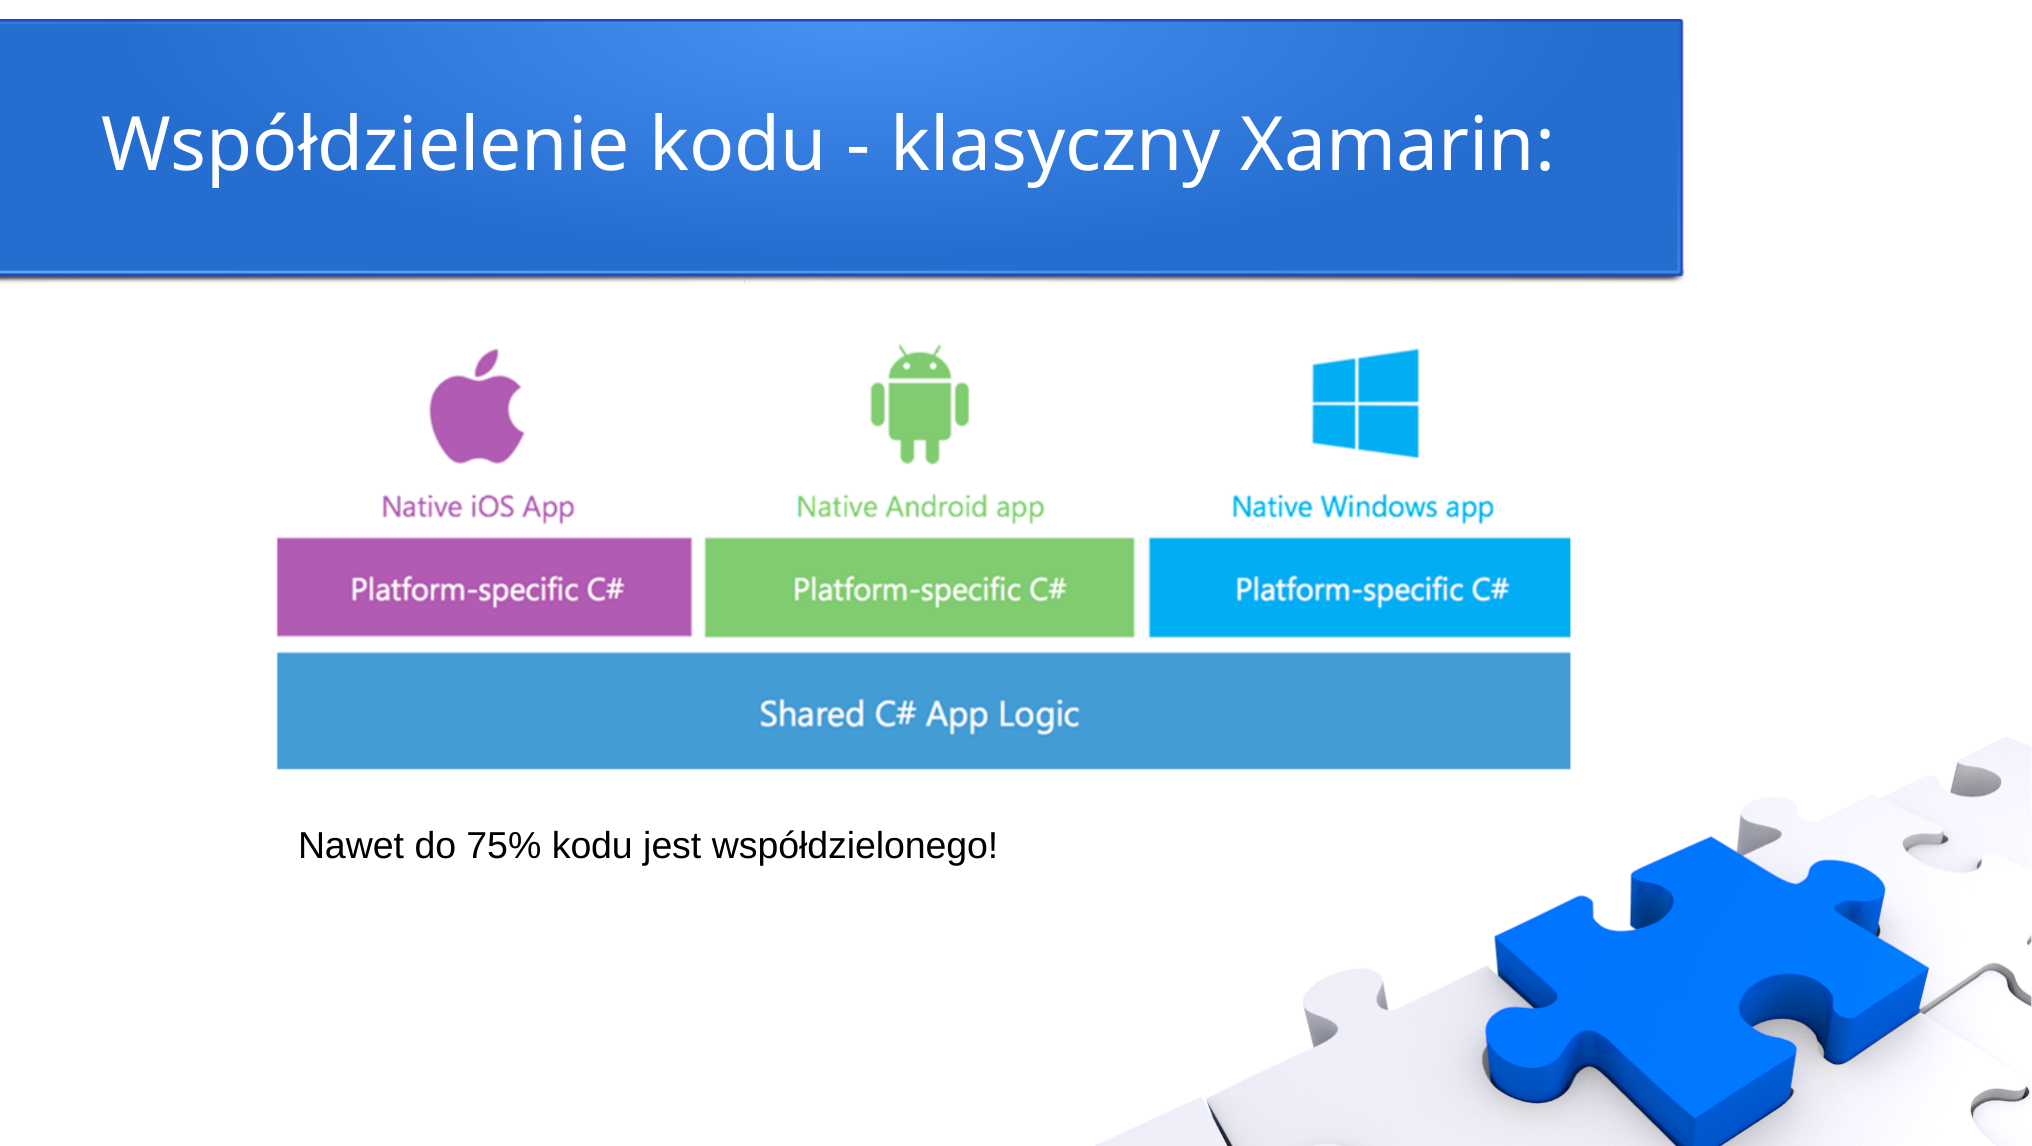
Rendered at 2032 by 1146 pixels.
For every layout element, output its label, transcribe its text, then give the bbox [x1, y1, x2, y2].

title Współdzielenie kodu - klasyczny Xamarin: [101, 45, 1666, 237]
picture [0, 19, 1689, 284]
picture [259, 318, 2032, 1146]
text_box Nawet do 75% kodu jest współdzielonego! [283, 817, 1016, 875]
